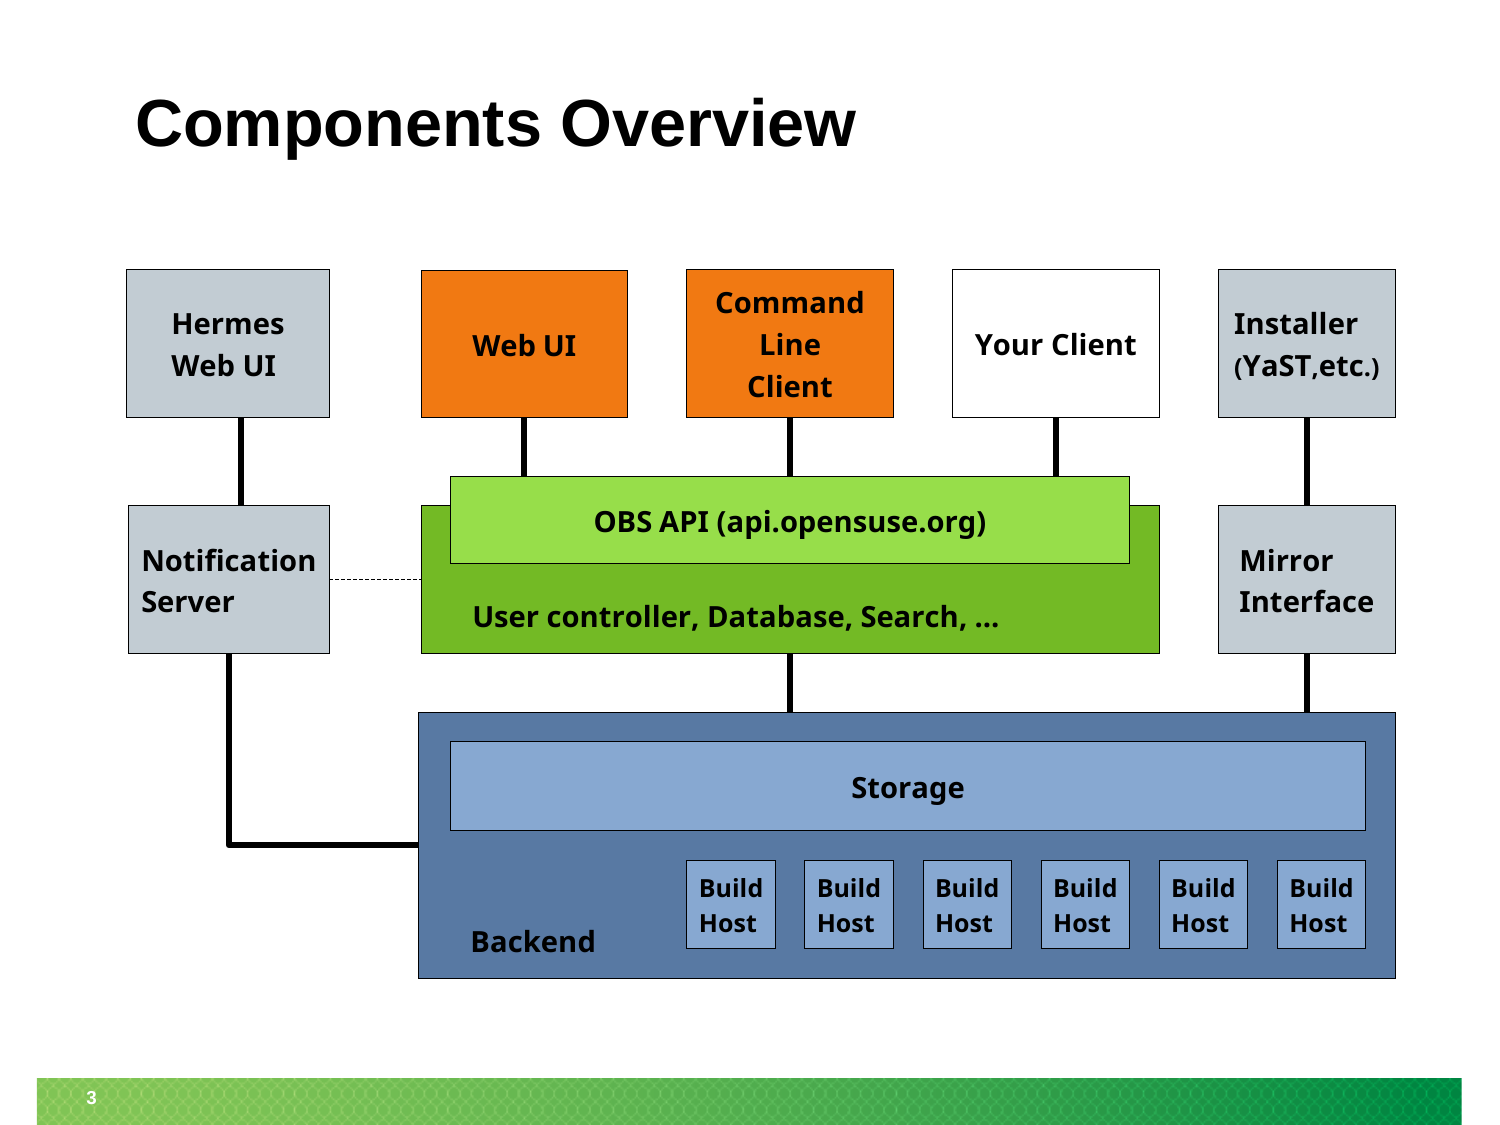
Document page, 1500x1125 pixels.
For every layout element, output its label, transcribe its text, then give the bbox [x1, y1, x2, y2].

text_box [421, 505, 1160, 654]
text_box Build Host [923, 860, 1012, 949]
text_box Backend [470, 919, 611, 955]
text_box Command Line Client [686, 269, 894, 418]
text_box Mirror Interface [1218, 505, 1396, 654]
text_box OBS API (api.opensuse.org) [450, 476, 1130, 564]
text_box Build Host [686, 860, 776, 949]
text_box Notification Server [128, 505, 330, 654]
text_box Your Client [952, 269, 1160, 418]
text_box Build Host [804, 860, 894, 949]
text_box Build Host [1041, 860, 1130, 949]
text_box Storage [450, 741, 1366, 831]
text_box Web UI [421, 270, 628, 418]
picture [36, 1078, 1462, 1125]
text_box Installer (YaST,etc.) [1218, 269, 1396, 418]
text_box Build Host [1159, 860, 1248, 949]
title Components Overview [135, 41, 1372, 204]
text_box Build Host [1277, 860, 1366, 949]
text_box Hermes Web UI [126, 269, 330, 418]
text_box [418, 712, 1396, 979]
text_box User controller, Database, Search, ... [472, 594, 1085, 629]
